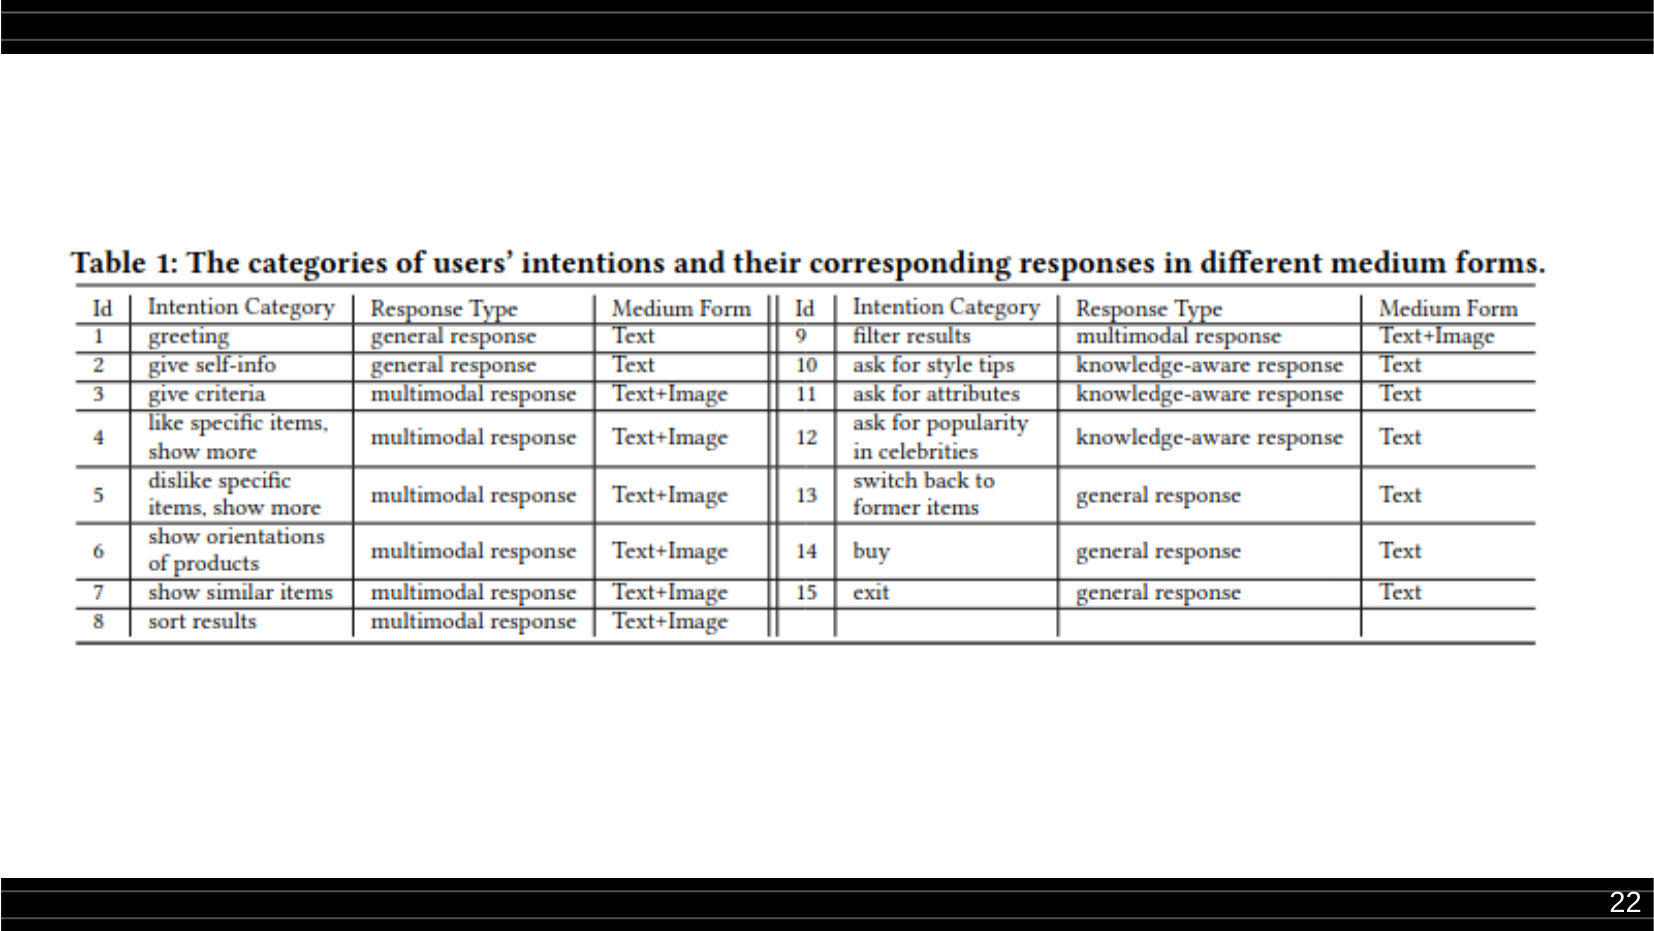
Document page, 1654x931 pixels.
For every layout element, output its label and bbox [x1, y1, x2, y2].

picture [45, 234, 1621, 661]
picture [1, 878, 1654, 931]
picture [1, 0, 1654, 54]
